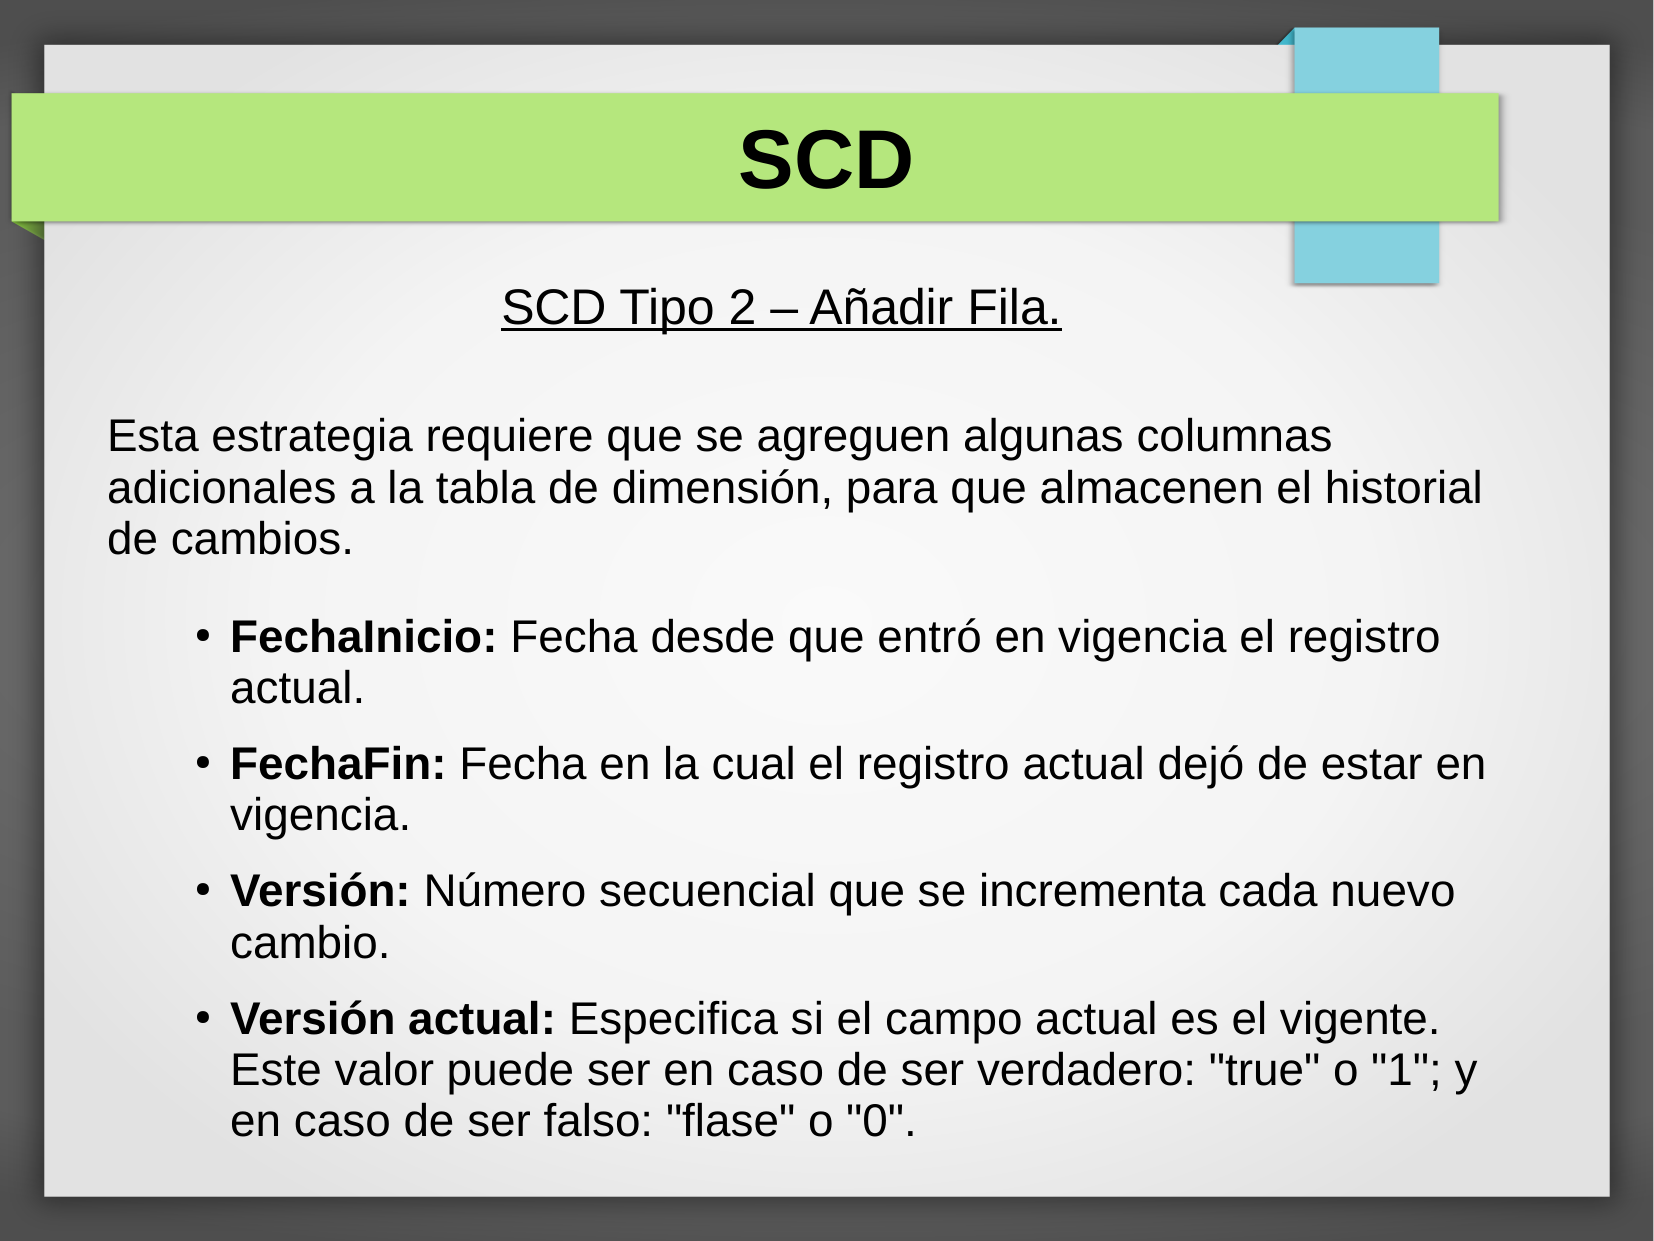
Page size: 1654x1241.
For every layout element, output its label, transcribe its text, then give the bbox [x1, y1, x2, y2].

text_box SCD Tipo 2 – Añadir Fila. [486, 272, 1080, 344]
picture [0, 0, 1654, 1241]
text_box FechaInicio: Fecha desde que entró en vigencia el registro actual. FechaFin: Fecha en la cual el registro actual dejó de estar en vigencia. Versión: Número secuencial que se incrementa cada nuevo cambio. Versión actual: Especifica si el campo actual es el vigente. Este valor puede ser en caso de ser verdadero: "true" o "1"; y en caso de ser falso: "flase" o "0". [180, 603, 1529, 1154]
text_box Esta estrategia requiere que se agreguen algunas columnas adicionales a la tabla de dimensión, para que almacenen el historial de cambios. [92, 402, 1539, 572]
title SCD [70, 106, 1583, 213]
